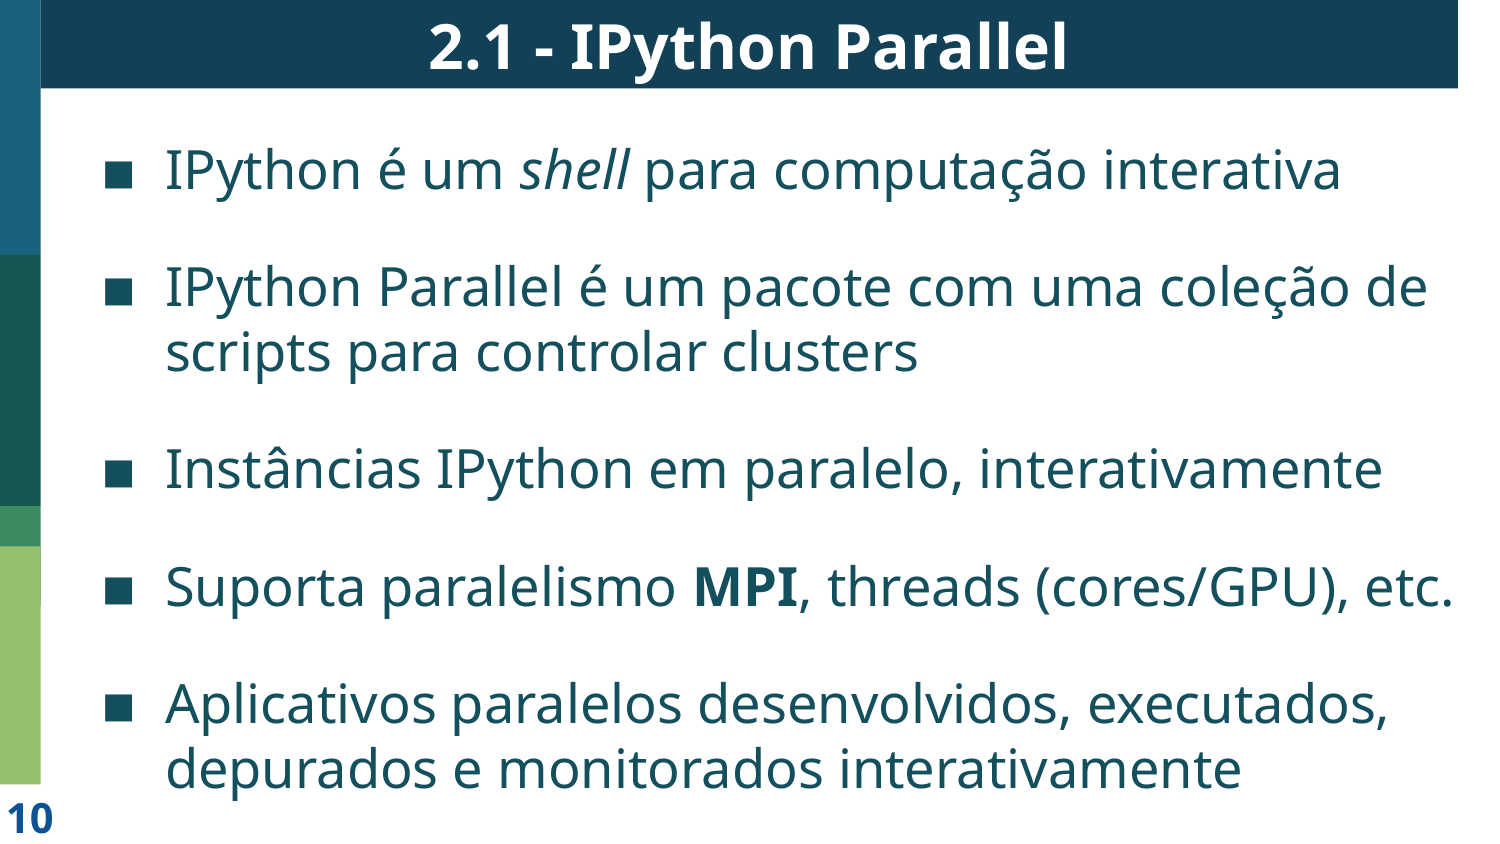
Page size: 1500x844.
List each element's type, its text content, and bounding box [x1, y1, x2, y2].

title 2.1 - IPython Parallel [40, 0, 1459, 89]
slide_number <number> [0, 785, 59, 844]
list IPython é um shell para computação interativa IPython Parallel é um pacote com uma coleção de scripts para controlar clusters Instâncias IPython em paralelo, interativamente Suporta paralelismo MPI, threads (cores/GPU), etc. Aplicativos paralelos desenvolvidos, executados, depurados e monitorados interativamente [75, 120, 1500, 841]
